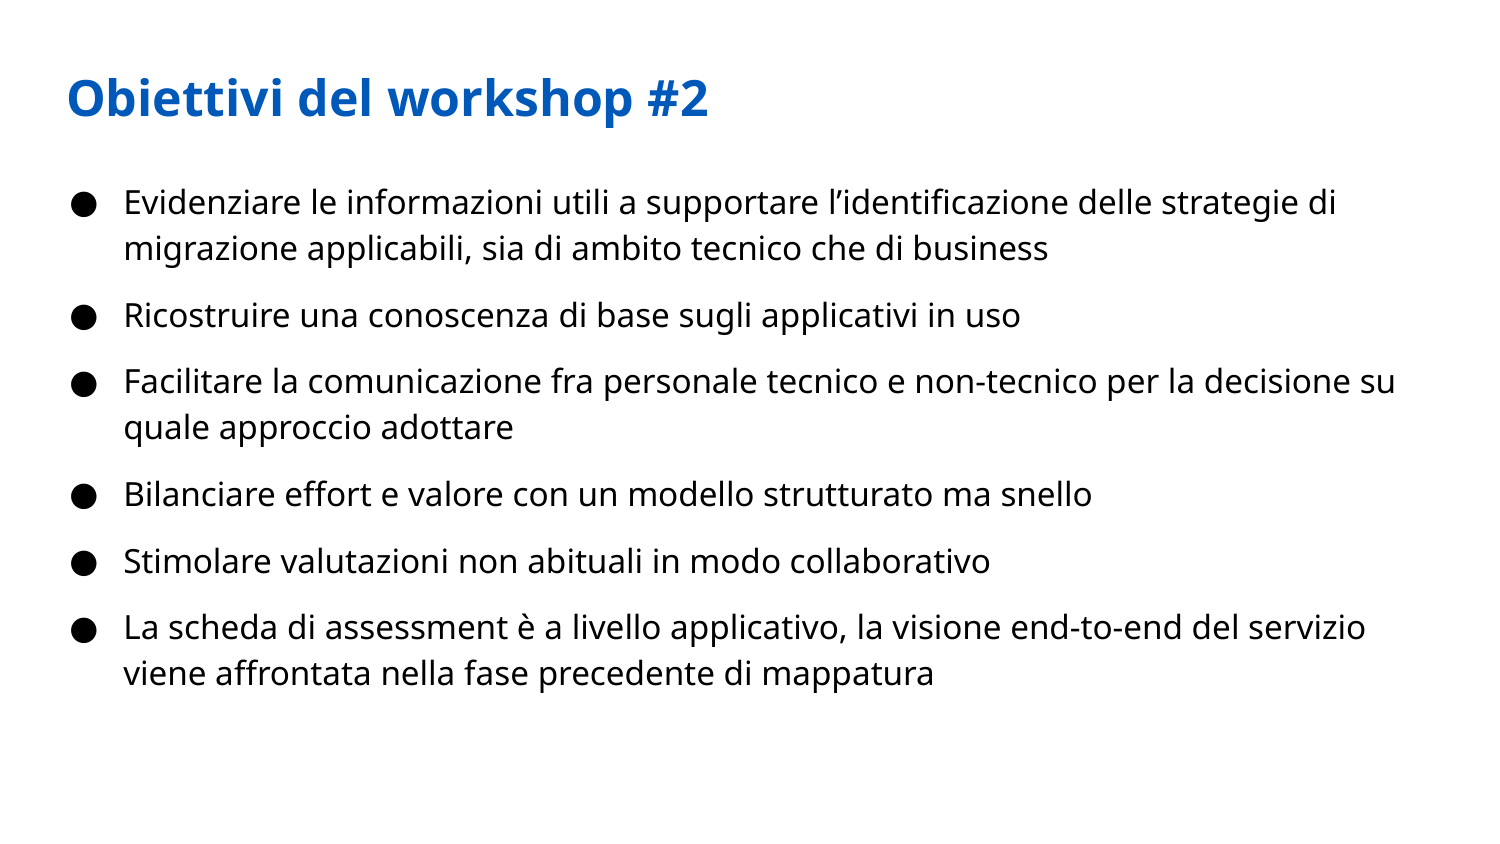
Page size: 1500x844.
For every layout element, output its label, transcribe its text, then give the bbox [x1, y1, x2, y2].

text_box Evidenziare le informazioni utili a supportare l’identificazione delle strategie di migrazione applicabili, sia di ambito tecnico che di business Ricostruire una conoscenza di base sugli applicativi in uso Facilitare la comunicazione fra personale tecnico e non-tecnico per la decisione su quale approccio adottare Bilanciare effort e valore con un modello strutturato ma snello Stimolare valutazioni non abituali in modo collaborativo La scheda di assessment è a livello applicativo, la visione end-to-end del servizio viene affrontata nella fase precedente di mappatura [33, 160, 1426, 763]
title Obiettivi del workshop #2 [51, 51, 1449, 146]
